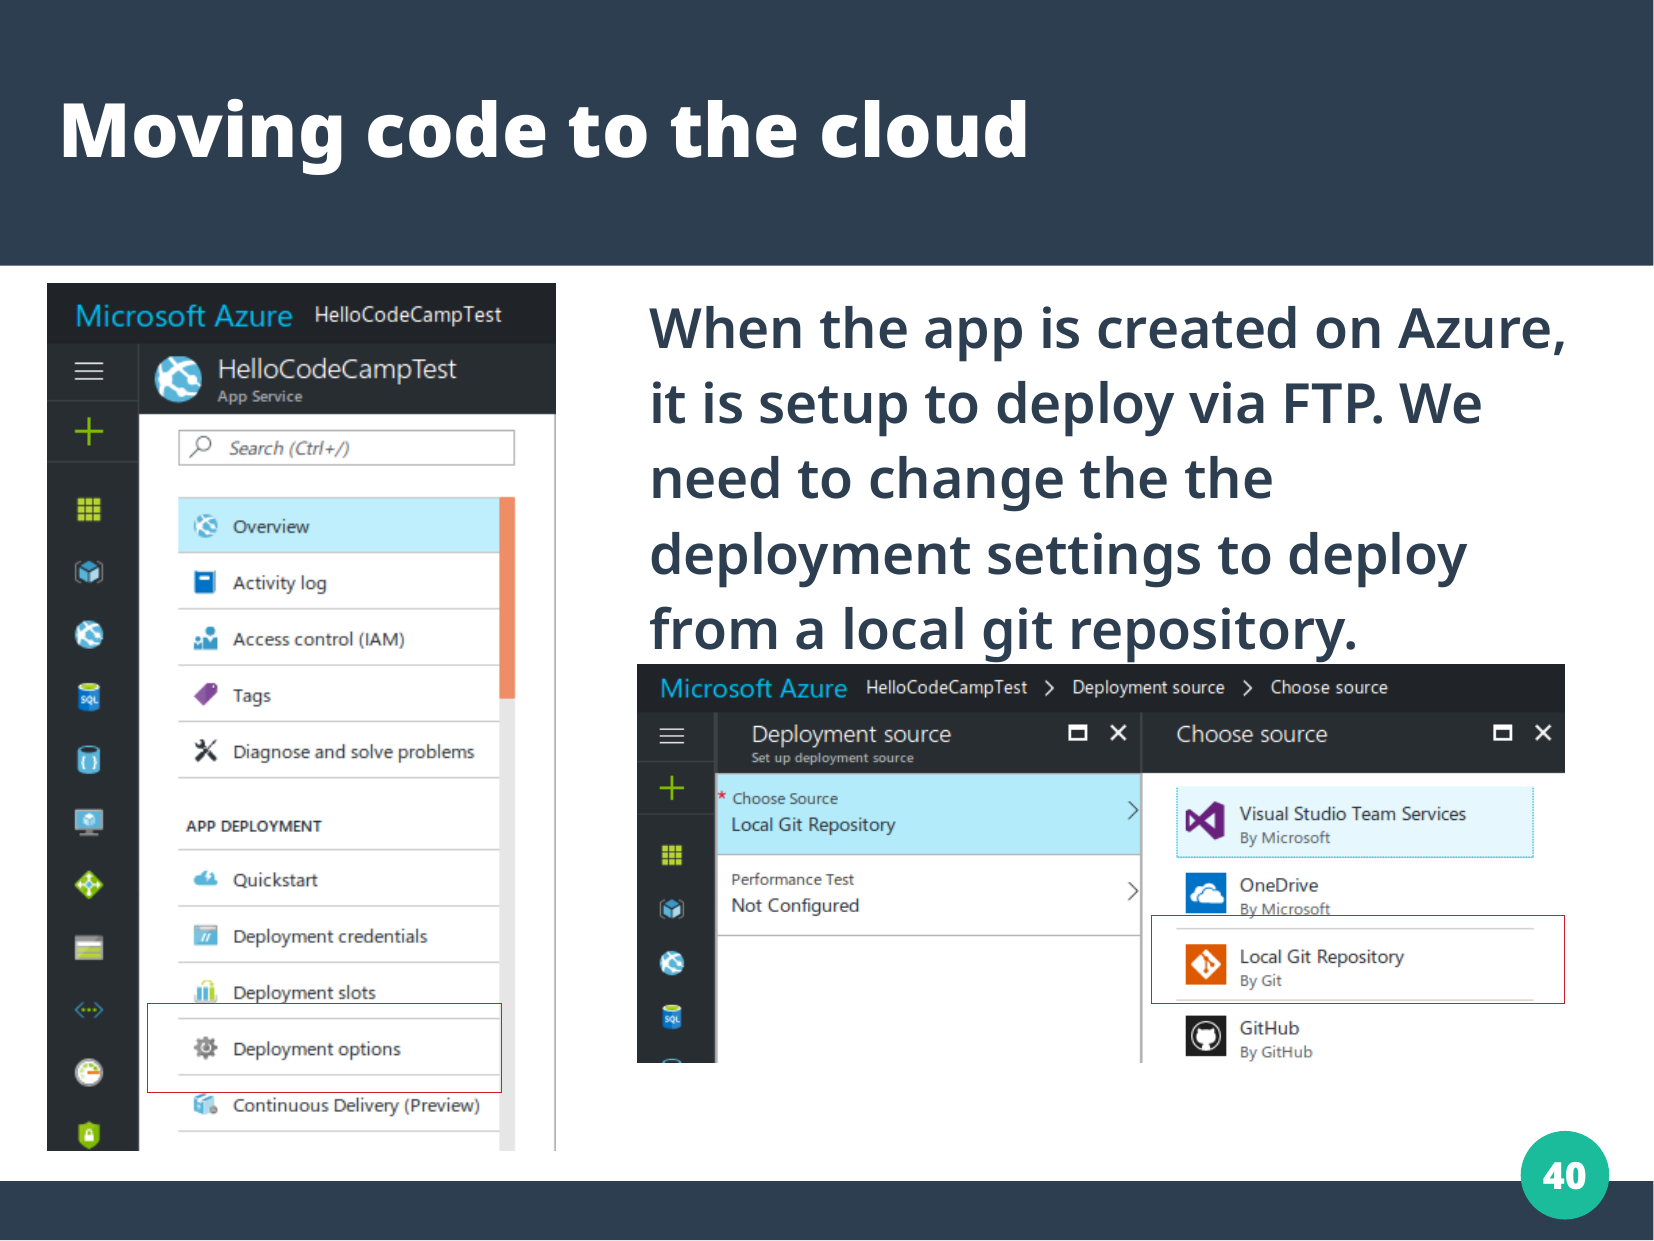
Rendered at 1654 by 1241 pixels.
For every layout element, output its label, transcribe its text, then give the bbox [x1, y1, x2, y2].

title Moving code to the cloud [59, 49, 1595, 207]
picture [1152, 916, 1564, 1003]
list When the app is created on Azure, it is setup to deploy via FTP. We need to change the the deployment settings to deploy from a local git repository. [590, 289, 1595, 674]
picture [47, 283, 556, 1151]
picture [637, 664, 1565, 1063]
